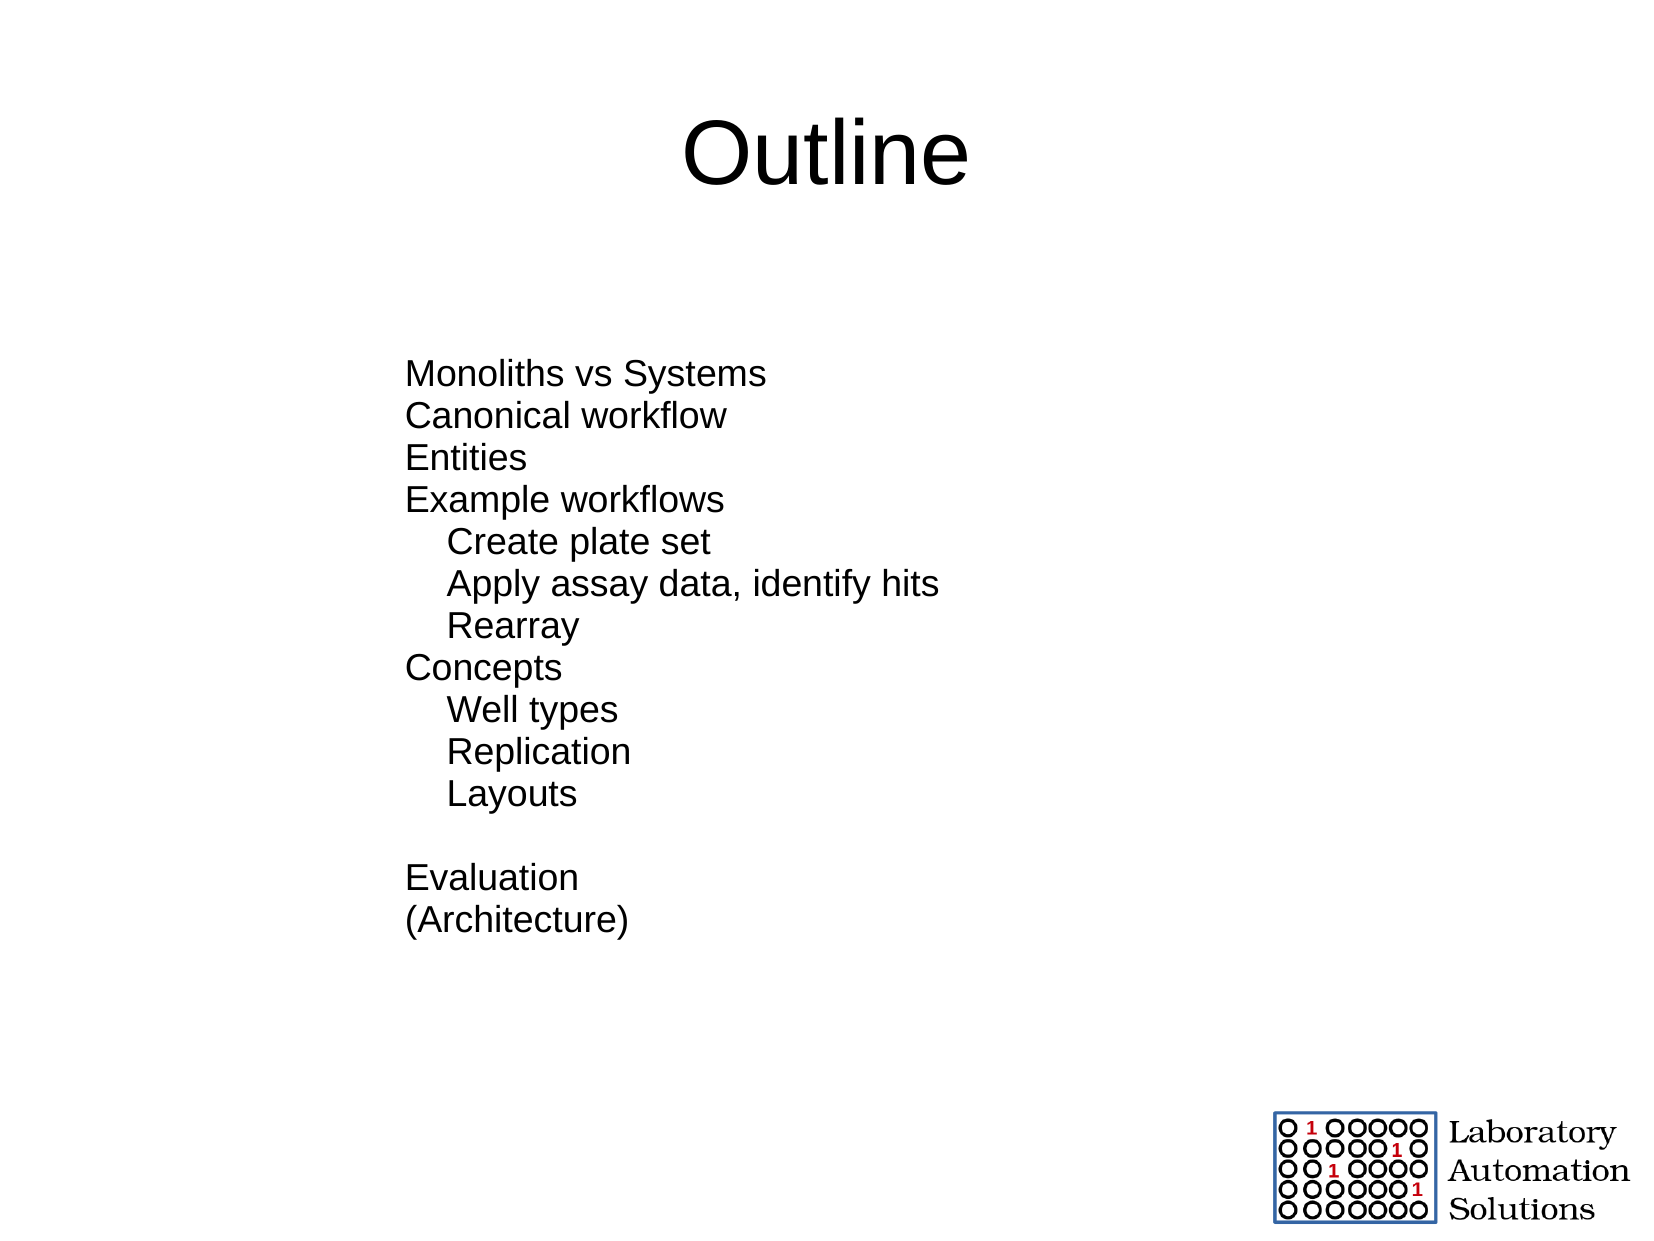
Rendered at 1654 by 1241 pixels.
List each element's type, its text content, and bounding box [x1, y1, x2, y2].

title Outline [82, 49, 1571, 257]
picture [1268, 1105, 1636, 1231]
text_box Monoliths vs Systems Canonical workflow Entities Example workflows Create plate set Apply assay data, identify hits Rearray Concepts Well types Replication Layouts Evaluation (Architecture) [390, 345, 955, 948]
